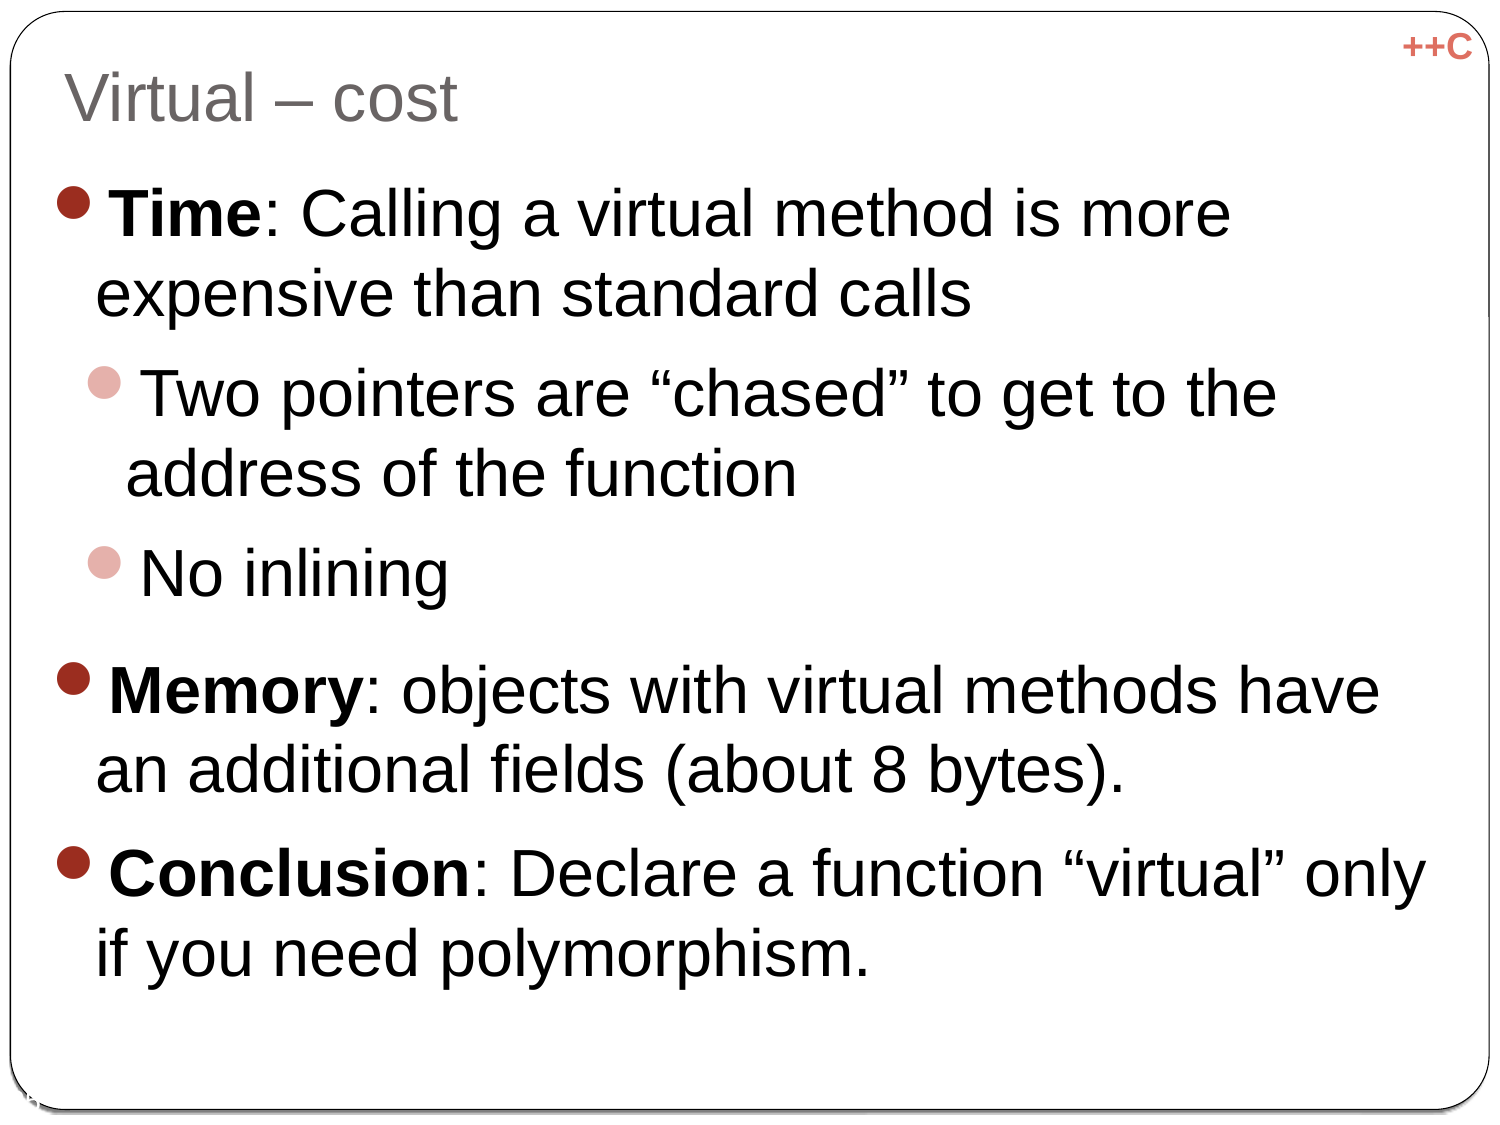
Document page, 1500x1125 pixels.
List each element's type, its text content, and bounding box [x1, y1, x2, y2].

slide_number <number> [0, 1074, 50, 1125]
title Virtual – cost [50, 45, 1450, 150]
list Time: Calling a virtual method is more expensive than standard calls Two pointers are “chased” to get to the address of the function No inlining Memory: objects with virtual methods have an additional fields (about 8 bytes). Conclusion: Declare a function “virtual” only if you need polymorphism. [37, 162, 1463, 1088]
